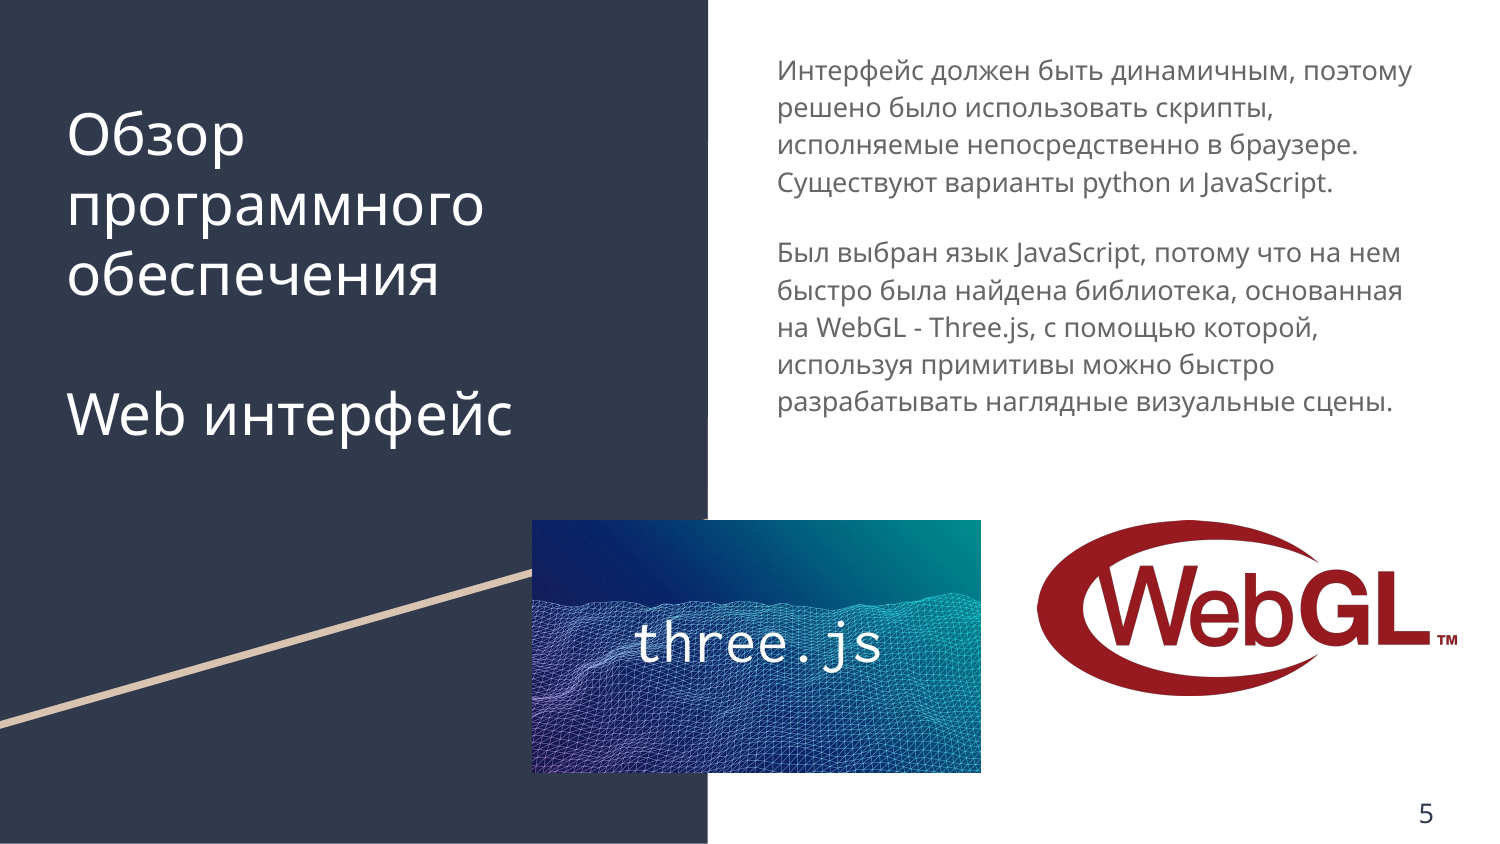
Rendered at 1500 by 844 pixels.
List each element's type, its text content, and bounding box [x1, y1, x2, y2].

picture [829, 520, 981, 659]
title Обзор программного обеспечения Web интерфейс [51, 82, 660, 494]
picture [532, 520, 960, 773]
picture [881, 608, 901, 617]
picture [869, 606, 879, 613]
picture [963, 763, 969, 773]
subtitle 5 [1129, 713, 1449, 844]
picture [918, 616, 928, 621]
picture [871, 673, 876, 682]
picture [930, 735, 940, 741]
picture [1037, 520, 1457, 696]
picture [970, 658, 981, 664]
list Интерфейс должен быть динамичным, поэтому решено было использовать скрипты, исполняемые непосредственно в браузере. Существуют варианты python и JavaScript. Был выбран язык JavaScript, потому что на нем быстро была найдена библиотека, основанная на WebGL - Three.js, с помощью которой, используя примитивы можно быстро разрабатывать наглядные визуальные сцены. [761, 33, 1446, 706]
